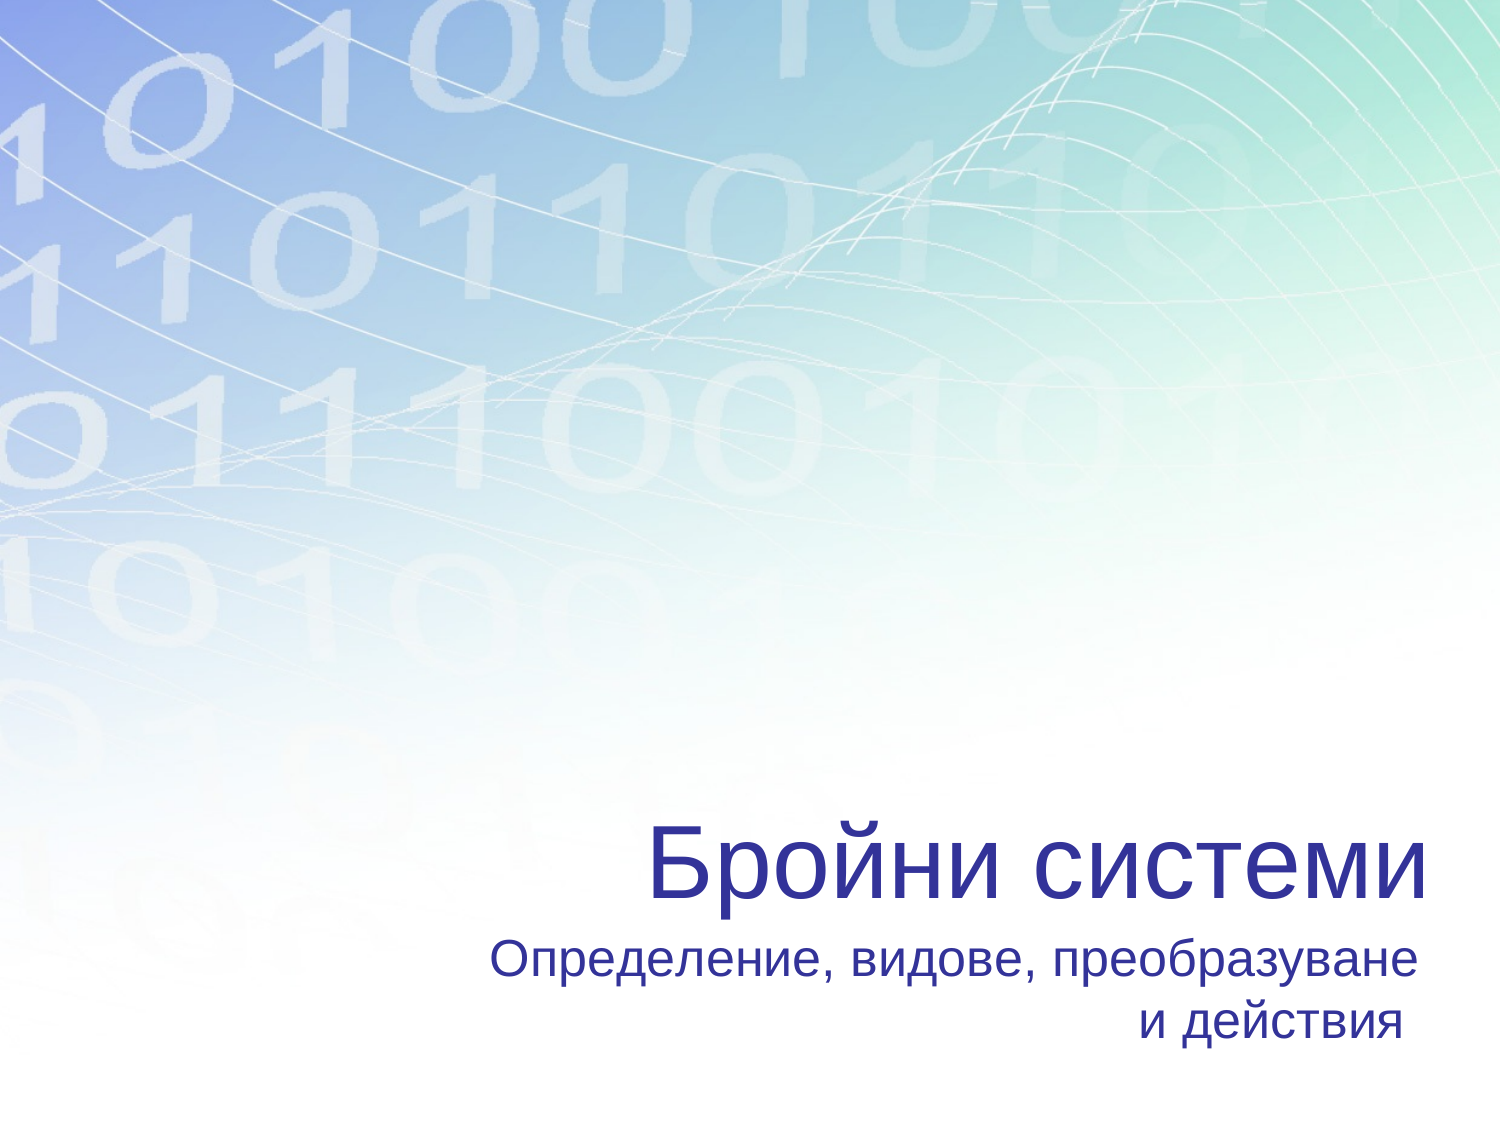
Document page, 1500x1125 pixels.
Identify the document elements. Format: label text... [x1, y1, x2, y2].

text_box Определение, видове, преобразуване и действия [442, 916, 1436, 1024]
picture [0, 0, 1500, 1125]
title Бройни системи [242, 786, 1447, 877]
